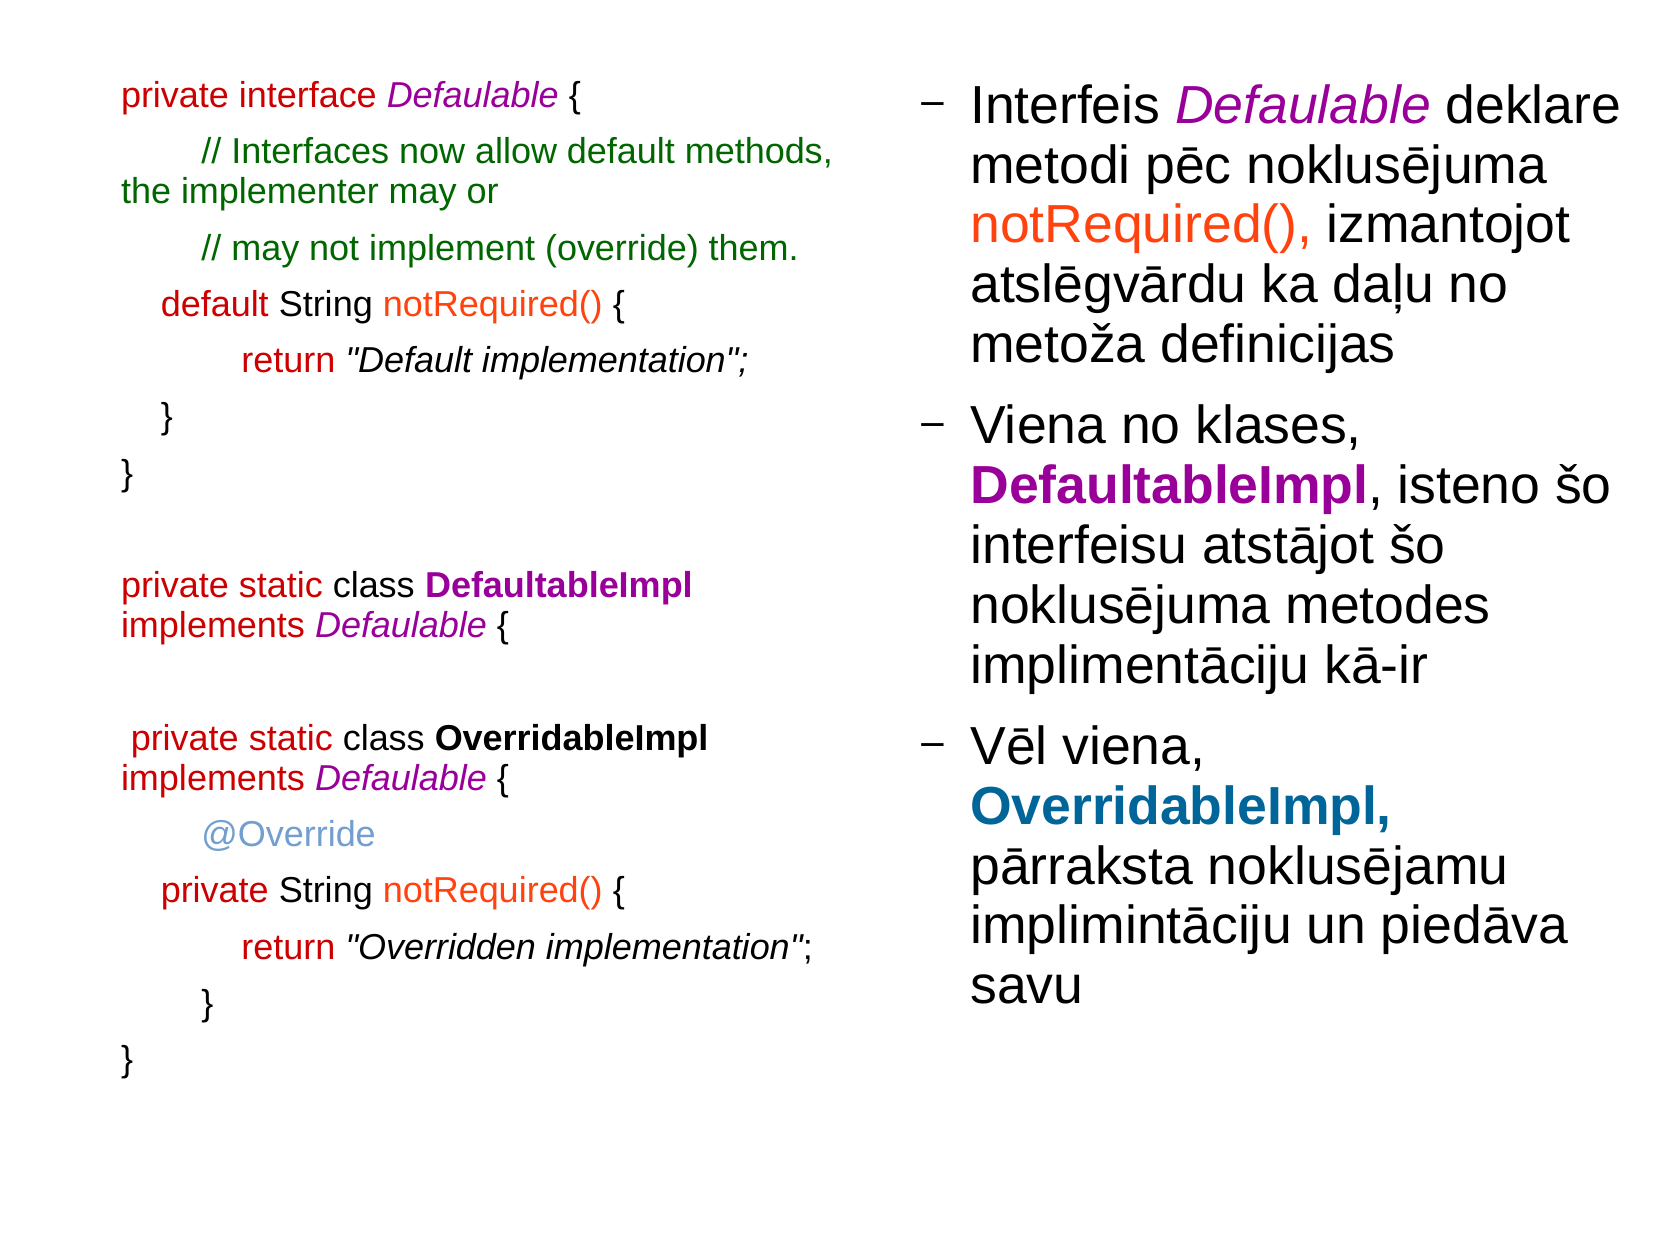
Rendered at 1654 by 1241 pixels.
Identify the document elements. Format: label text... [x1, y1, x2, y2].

list Interfeis Defaulable deklare metodi pēc noklusējuma notRequired(), izmantojot atslēgvārdu ka daļu no metoža definicijas Viena no klases, DefaultableImpl, isteno šo interfeisu atstājot šo noklusējuma metodes implimentāciju kā-ir Vēl viena, OverridableImpl, pārraksta noklusējamu implimintāciju un piedāva savu [840, 75, 1627, 1081]
list private interface Defaulable { // Interfaces now allow default methods, the implementer may or // may not implement (override) them. default String notRequired() { return "Default implementation"; } } private static class DefaultableImpl implements Defaulable { private static class OverridableImpl implements Defaulable { @Override private String notRequired() { return "Overridden implementation"; } } [82, 75, 886, 1096]
